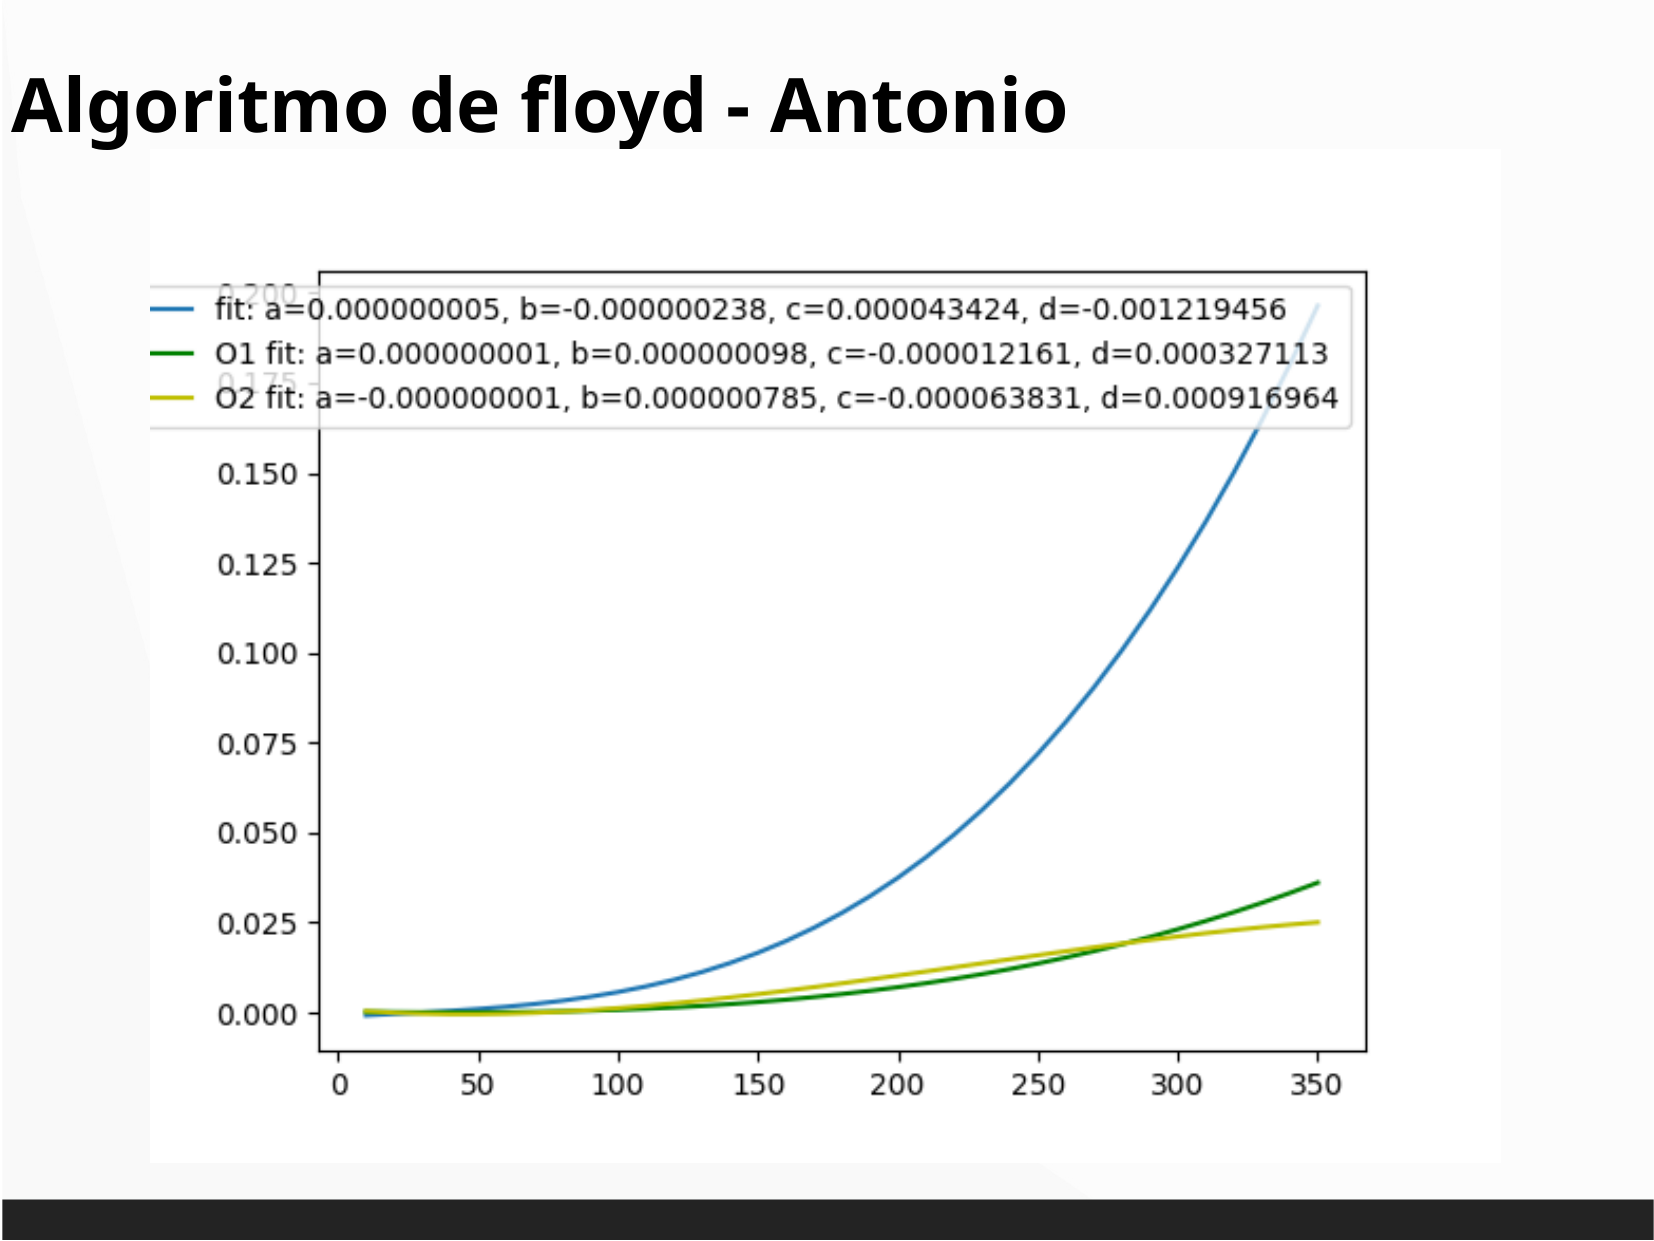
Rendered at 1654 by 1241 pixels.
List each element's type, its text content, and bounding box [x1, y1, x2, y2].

title Algoritmo de floyd - Antonio [11, 0, 1501, 208]
picture [2, 0, 1654, 1241]
